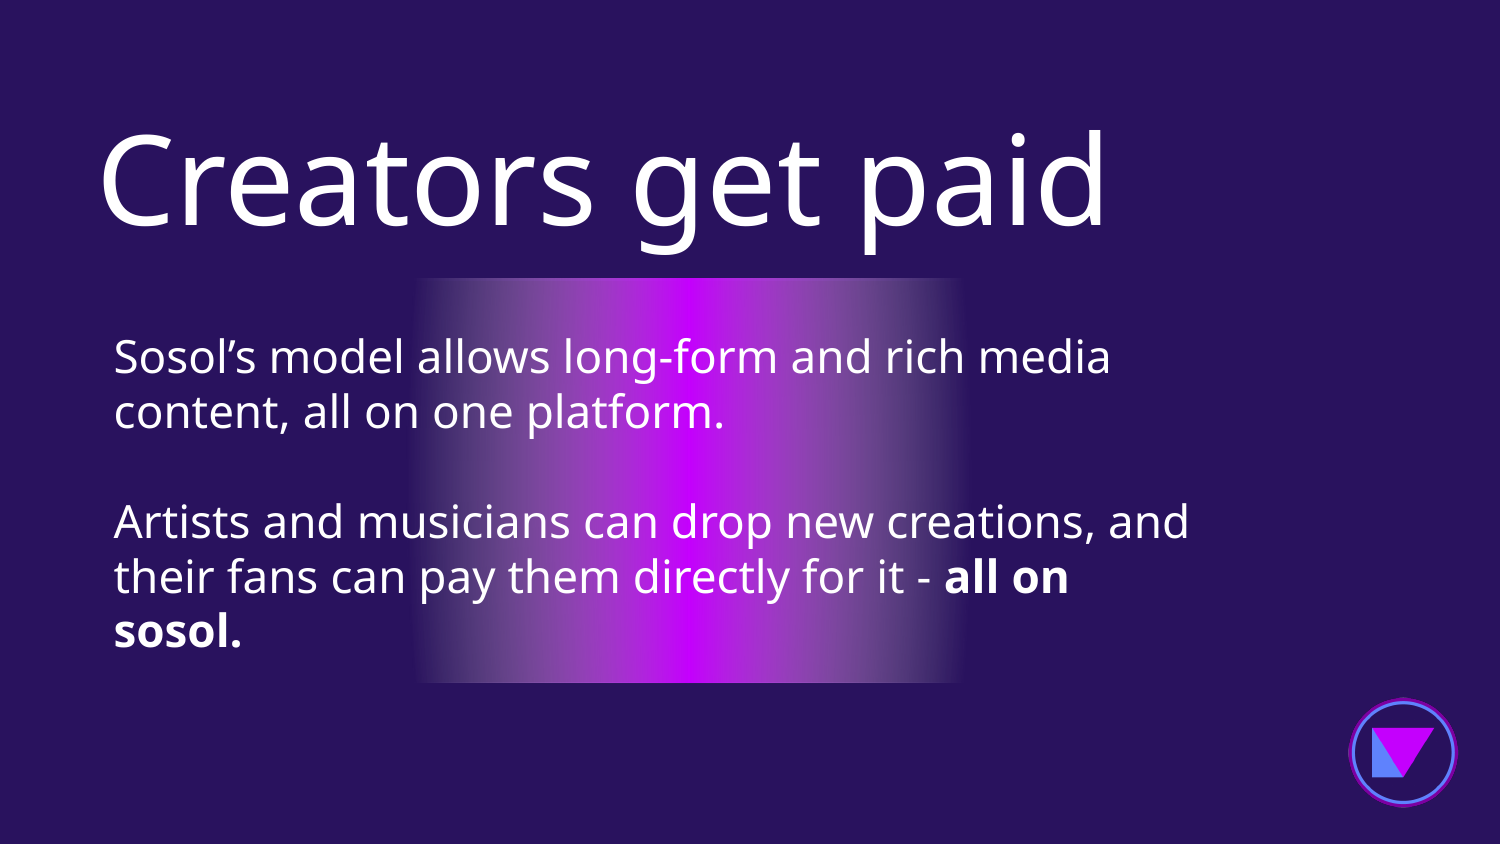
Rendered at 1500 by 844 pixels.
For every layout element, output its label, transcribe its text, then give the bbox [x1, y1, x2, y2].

text_box Sosol’s model allows long-form and rich media content, all on one platform. Artists and musicians can drop new creations, and their fans can pay them directly for it - all on sosol. [98, 312, 1223, 673]
text_box [81, 278, 1297, 683]
picture [1348, 697, 1459, 808]
title Creators get paid [81, 82, 1443, 268]
